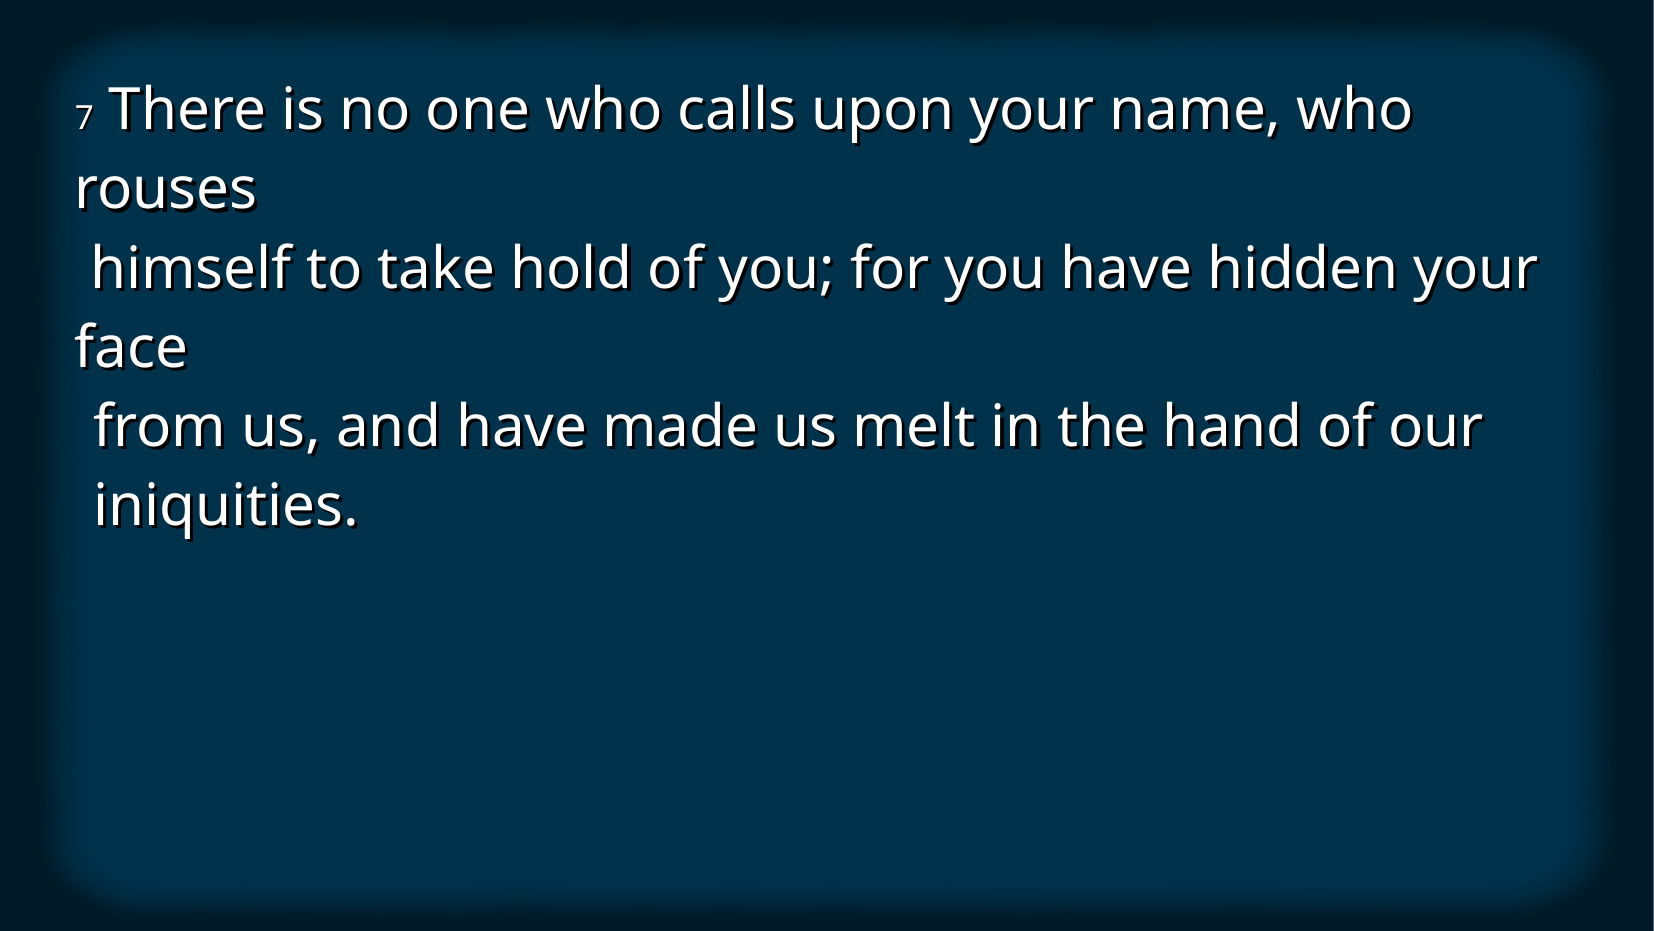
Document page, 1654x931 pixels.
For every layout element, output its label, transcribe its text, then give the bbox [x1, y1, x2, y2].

picture [0, 0, 1654, 931]
text_box 7 There is no one who calls upon your name, who rouses himself to take hold of you; for you have hidden your face from us, and have made us melt in the hand of our iniquities. [60, 60, 1606, 421]
